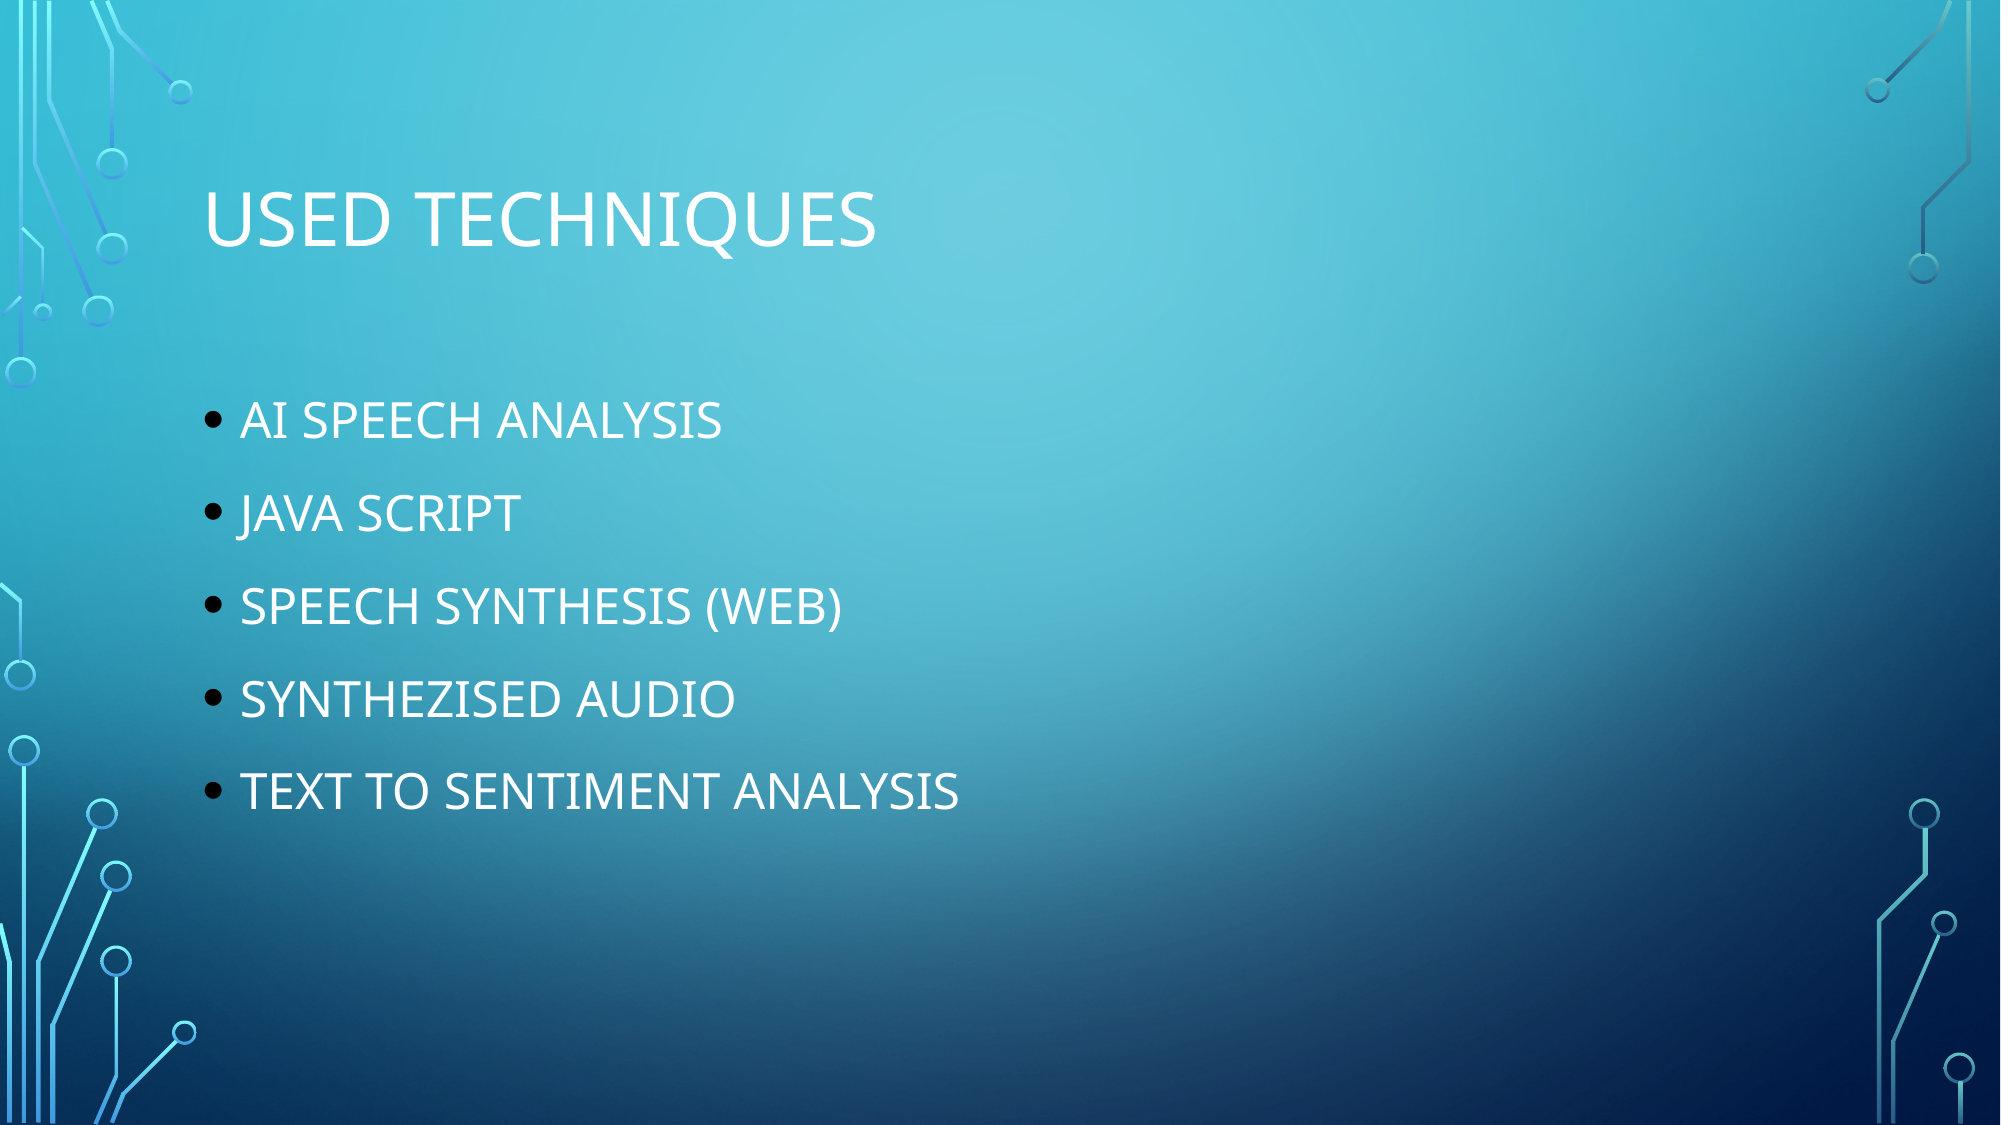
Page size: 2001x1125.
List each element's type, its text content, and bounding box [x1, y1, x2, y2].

list AI SPEECH ANALYSIS JAVA SCRIPT SPEECH SYNTHESIS (WEB) SYNTHEZISED AUDIO TEXT TO SENTIMENT ANALYSIS [187, 369, 1813, 951]
title USED TechniqUes [187, 101, 1813, 344]
